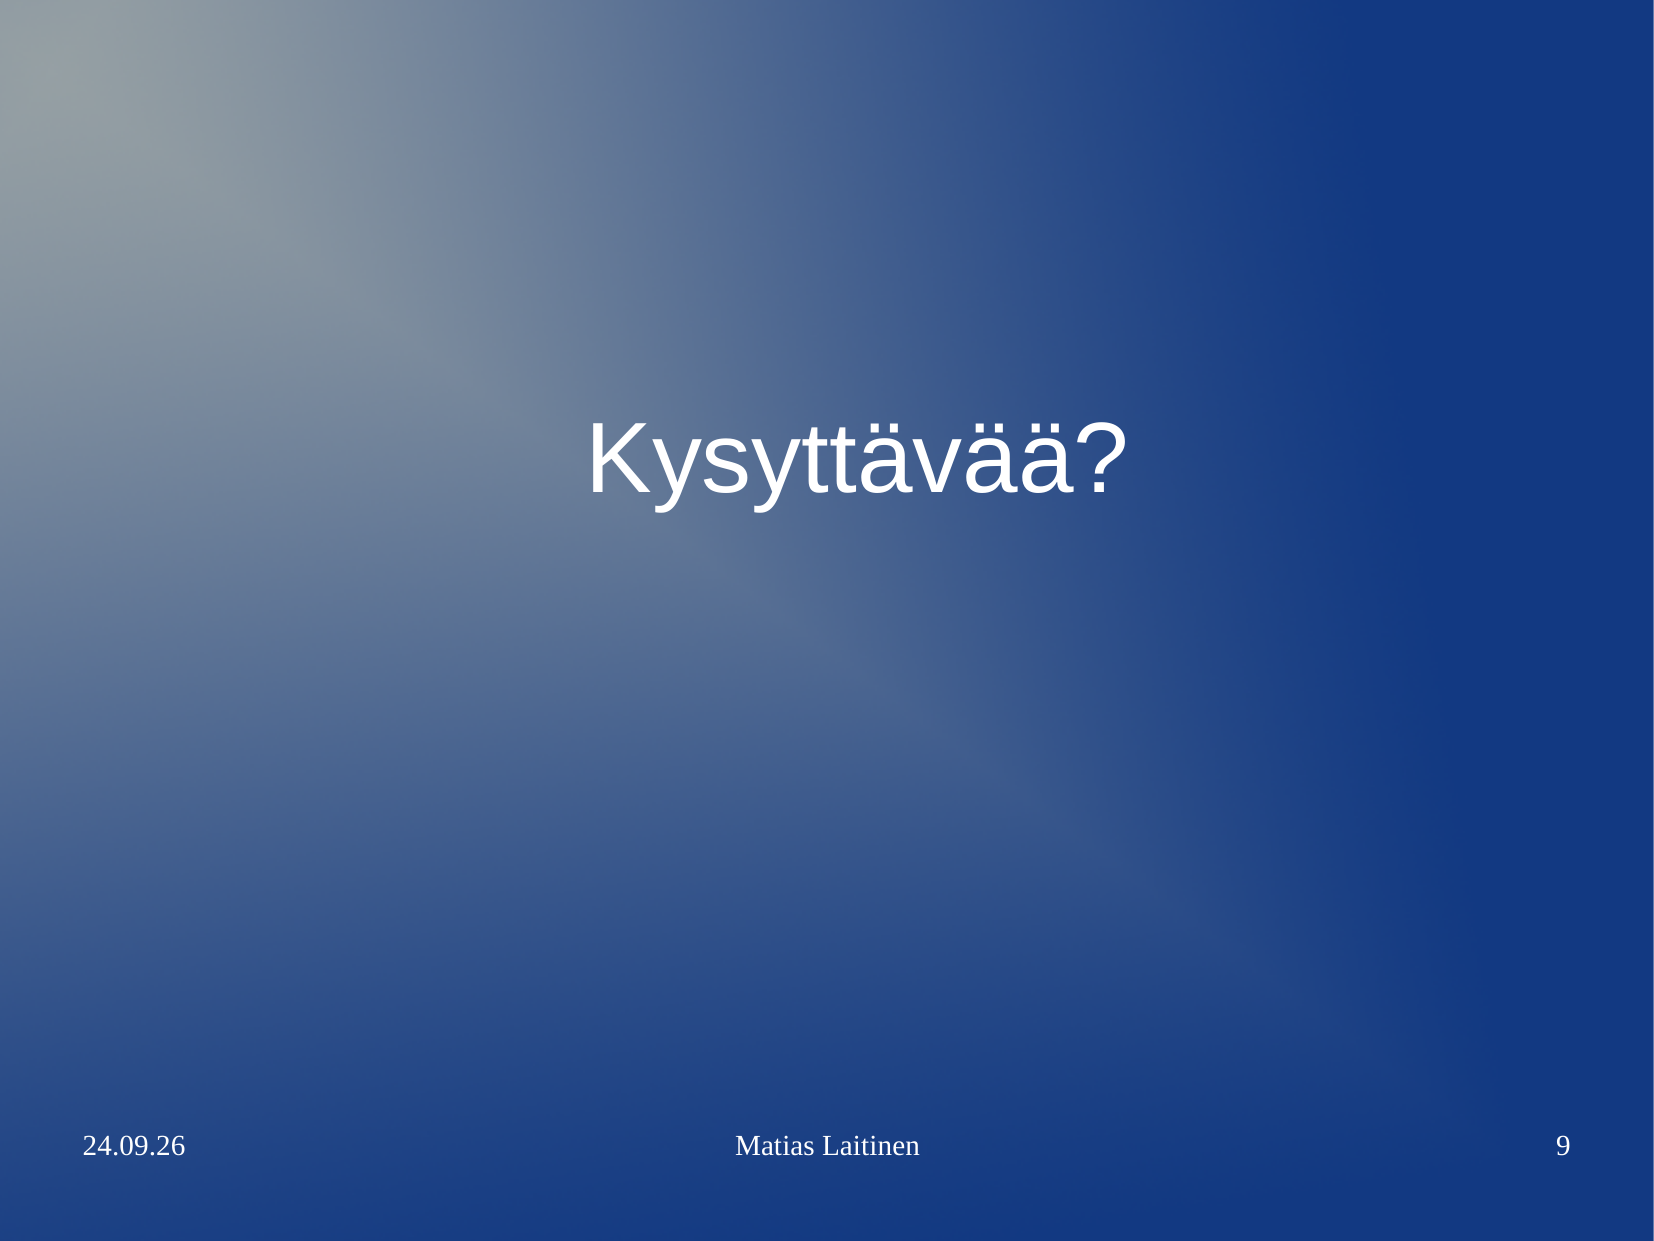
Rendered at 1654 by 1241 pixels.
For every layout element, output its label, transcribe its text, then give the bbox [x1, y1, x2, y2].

title Kysyttävää? [76, 354, 1565, 562]
picture [0, 0, 1654, 1241]
